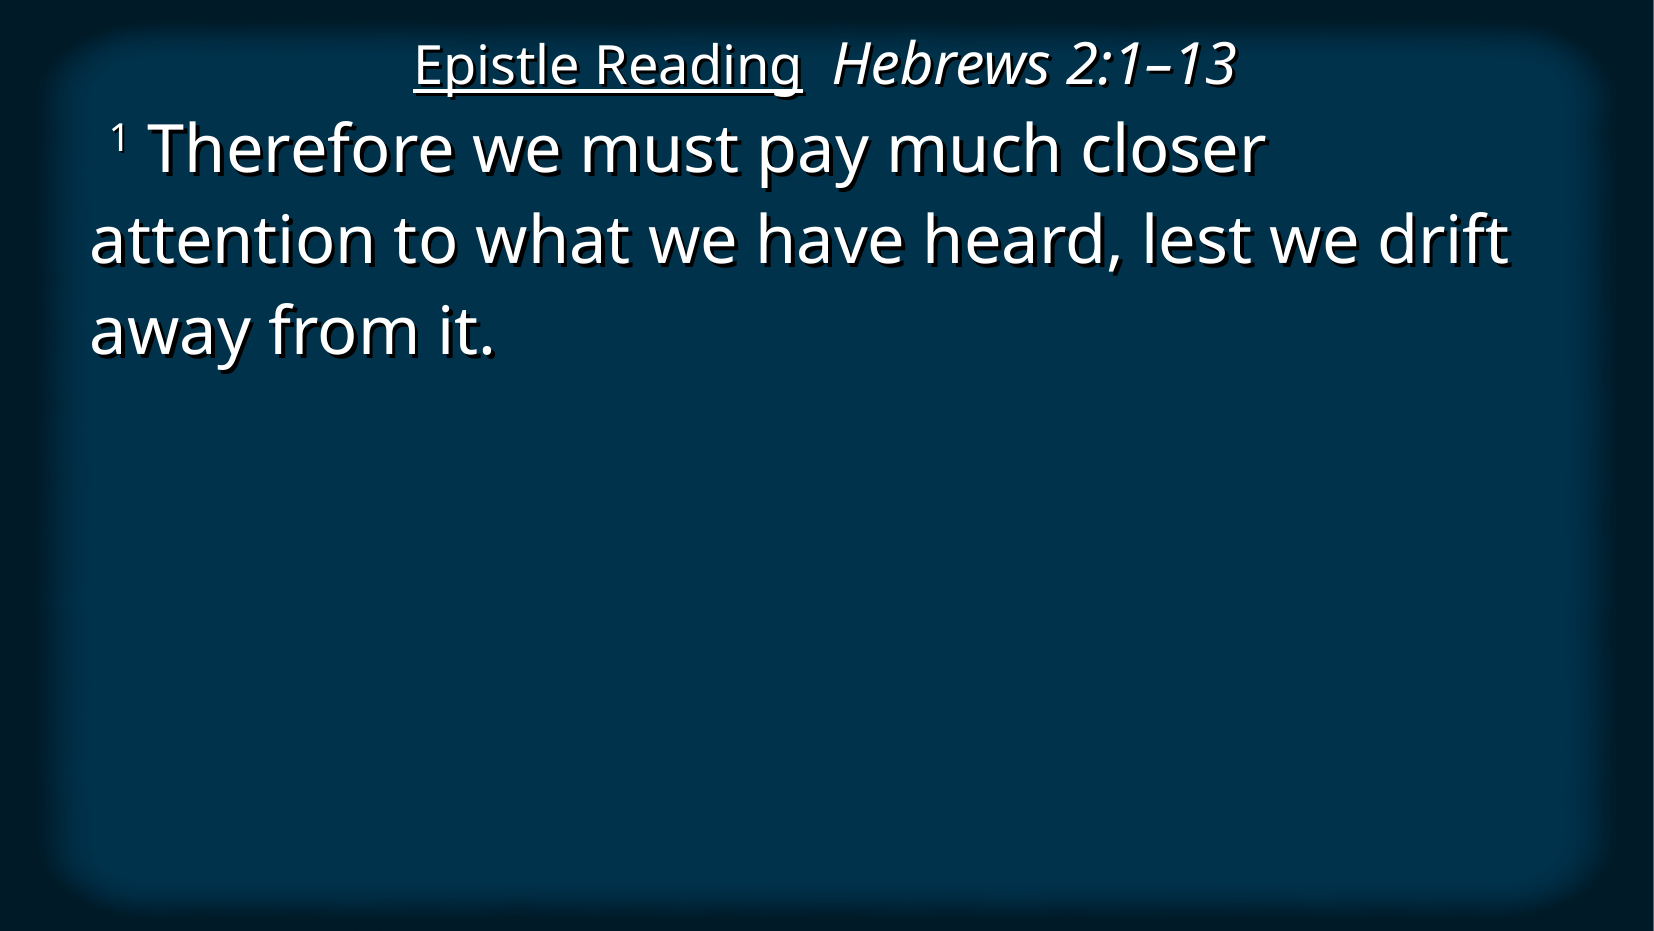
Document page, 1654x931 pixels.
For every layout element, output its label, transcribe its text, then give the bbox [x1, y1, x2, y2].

picture [0, 0, 1654, 931]
text_box Epistle Reading Hebrews 2:1–13 1 Therefore we must pay much closer attention to what we have heard, lest we drift away from it. [75, 15, 1576, 285]
